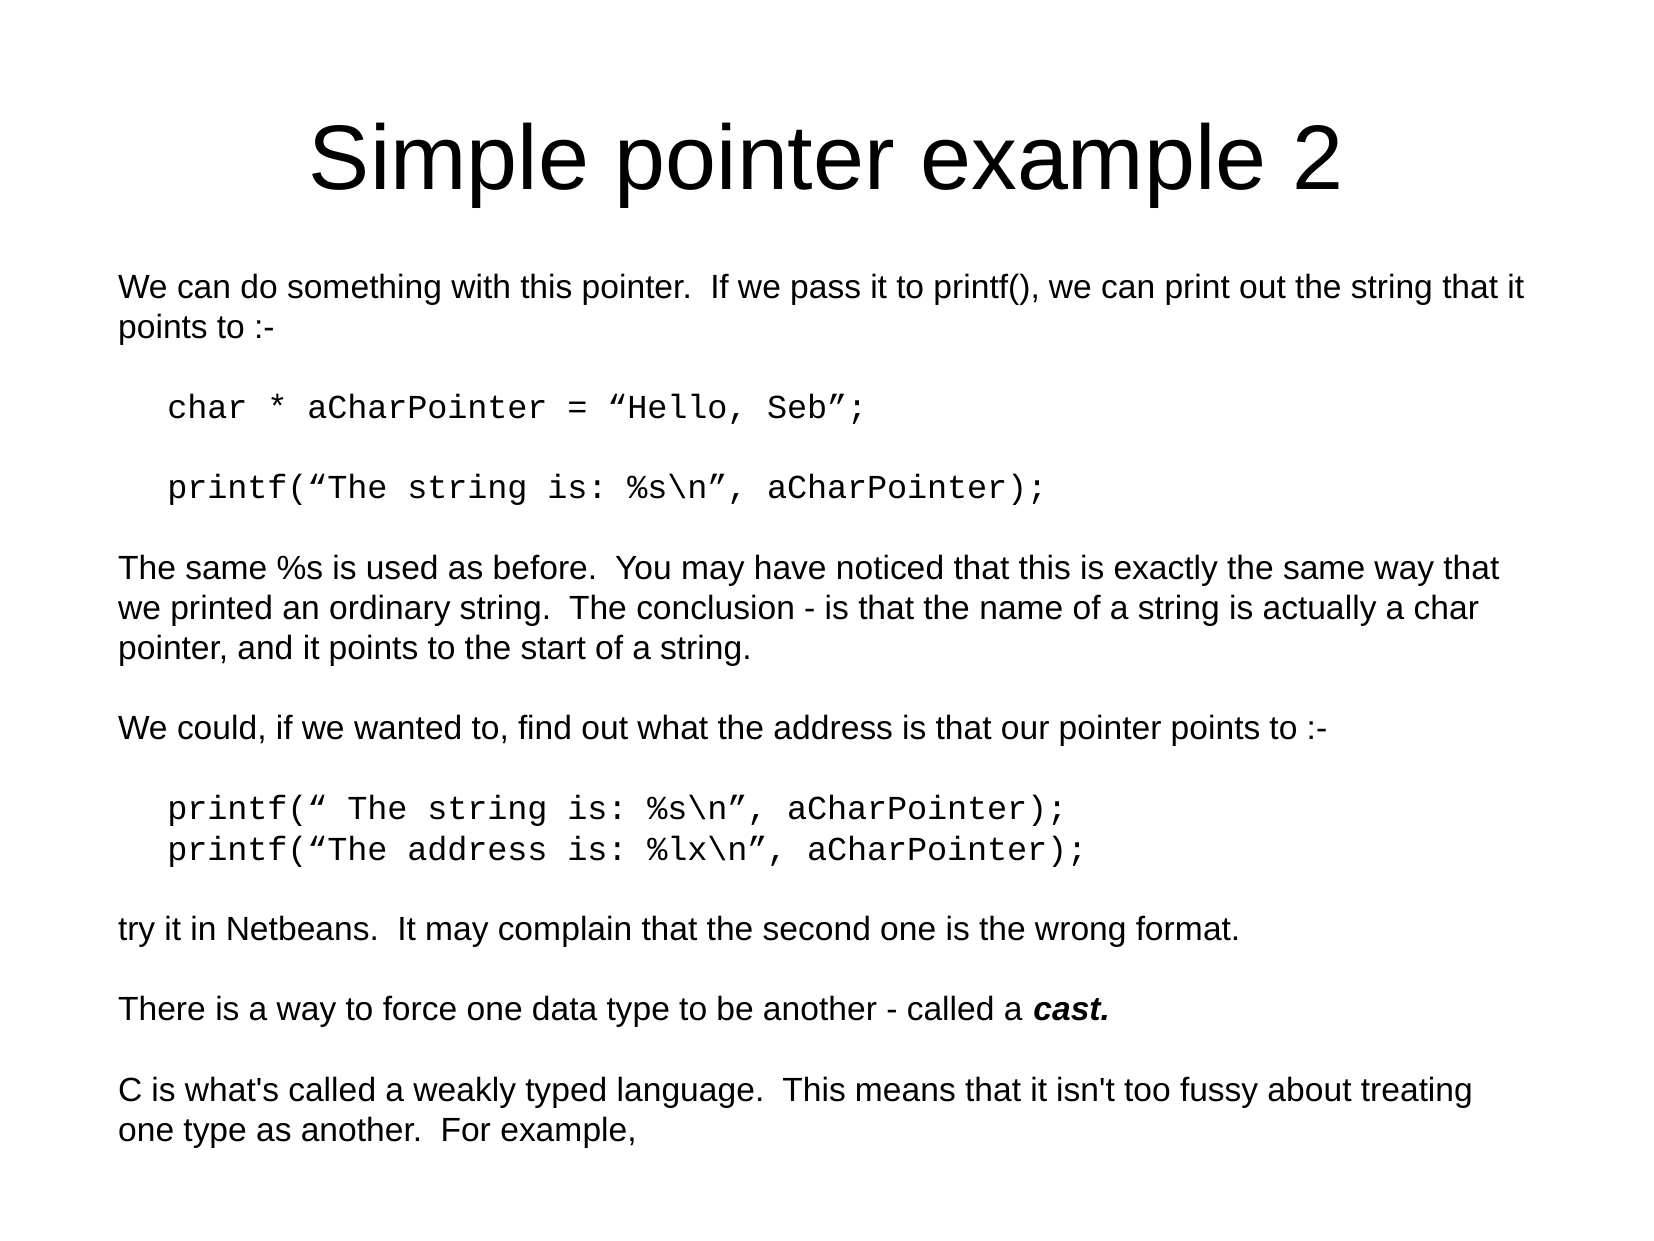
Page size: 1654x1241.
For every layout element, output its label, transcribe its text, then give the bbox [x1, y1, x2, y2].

title Simple pointer example 2 [82, 49, 1571, 257]
subtitle We can do something with this pointer. If we pass it to printf(), we can print out the string that it points to :- char * aCharPointer = “Hello, Seb”; printf(“The string is: %s\n”, aCharPointer); The same %s is used as before. You may have noticed that this is exactly the same way that we printed an ordinary string. The conclusion - is that the name of a string is actually a char pointer, and it points to the start of a string. We could, if we wanted to, find out what the address is that our pointer points to :- printf(“ The string is: %s\n”, aCharPointer); printf(“The address is: %lx\n”, aCharPointer); try it in Netbeans. It may complain that the second one is the wrong format. There is a way to force one data type to be another - called a cast. C is what's called a weakly typed language. This means that it isn't too fussy about treating one type as another. For example, [118, 224, 1538, 1152]
